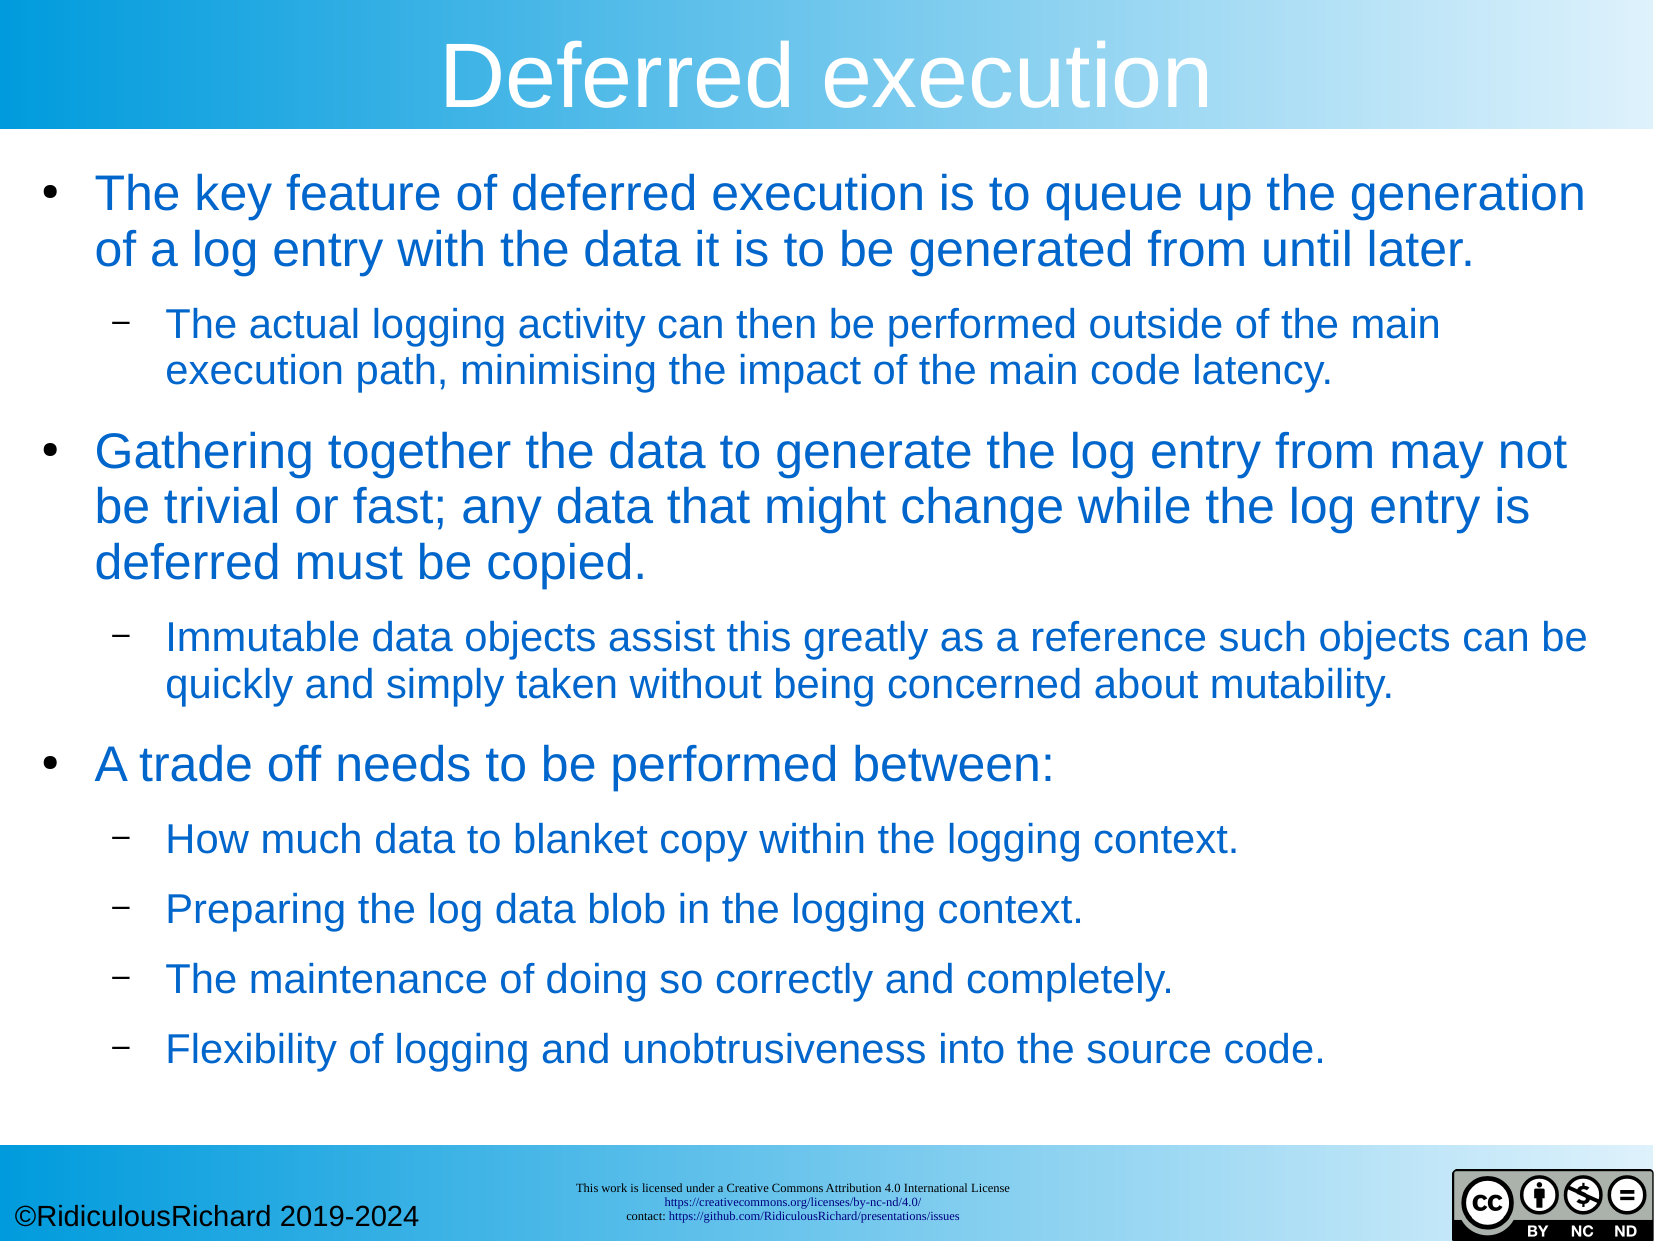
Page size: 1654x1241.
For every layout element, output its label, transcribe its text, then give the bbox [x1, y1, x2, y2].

picture [138, 1146, 142, 1241]
list The key feature of deferred execution is to queue up the generation of a log entry with the data it is to be generated from until later. The actual logging activity can then be performed outside of the main execution path, minimising the impact of the main code latency. Gathering together the data to generate the log entry from may not be trivial or fast; any data that might change while the log entry is deferred must be copied. Immutable data objects assist this greatly as a reference such objects can be quickly and simply taken without being concerned about mutability. A trade off needs to be performed between: How much data to blanket copy within the logging context. Preparing the log data blob in the logging context. The maintenance of doing so correctly and completely. Flexibility of logging and unobtrusiveness into the source code. [23, 165, 1630, 1123]
title Deferred execution [82, 23, 1571, 129]
picture [1452, 1169, 1654, 1241]
